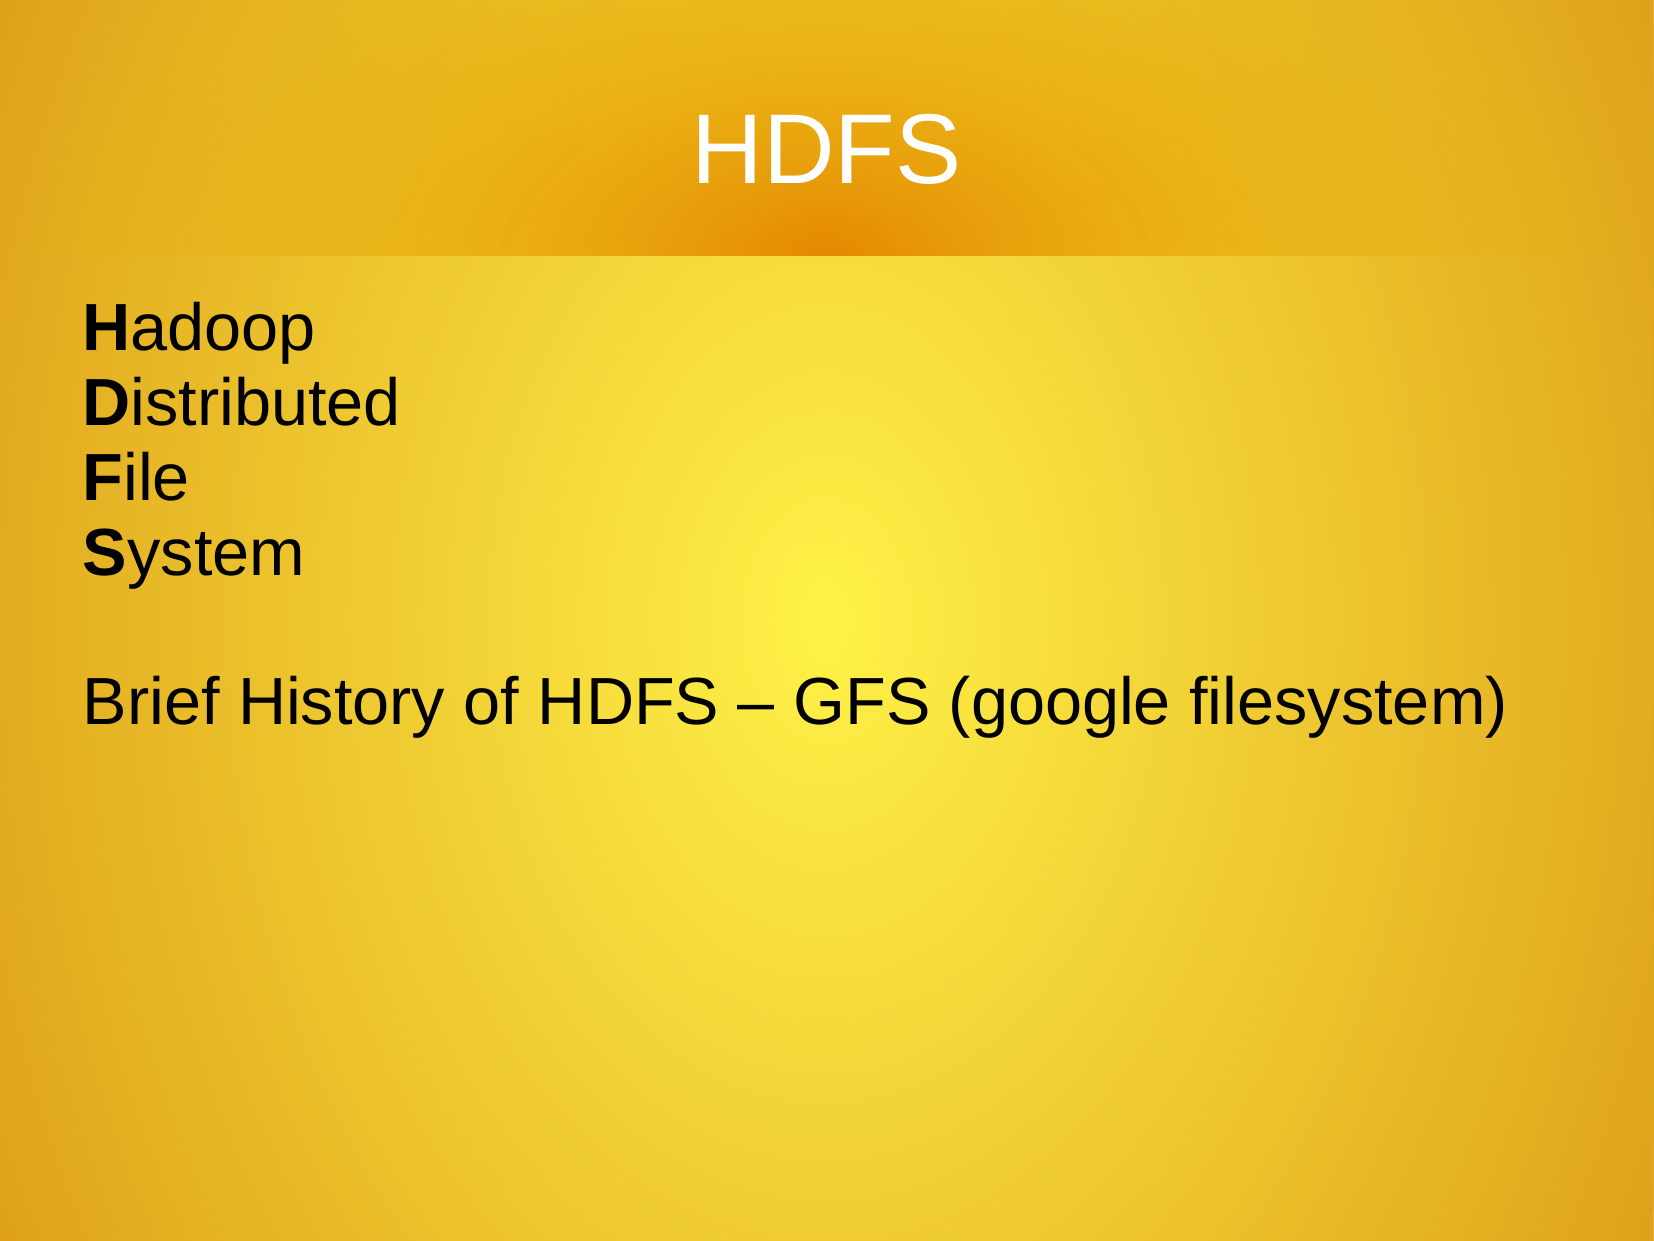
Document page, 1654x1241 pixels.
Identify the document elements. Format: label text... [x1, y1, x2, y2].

subtitle Hadoop Distributed File System Brief History of HDFS – GFS (google filesystem) [82, 290, 1571, 1010]
title HDFS [82, 47, 1571, 252]
